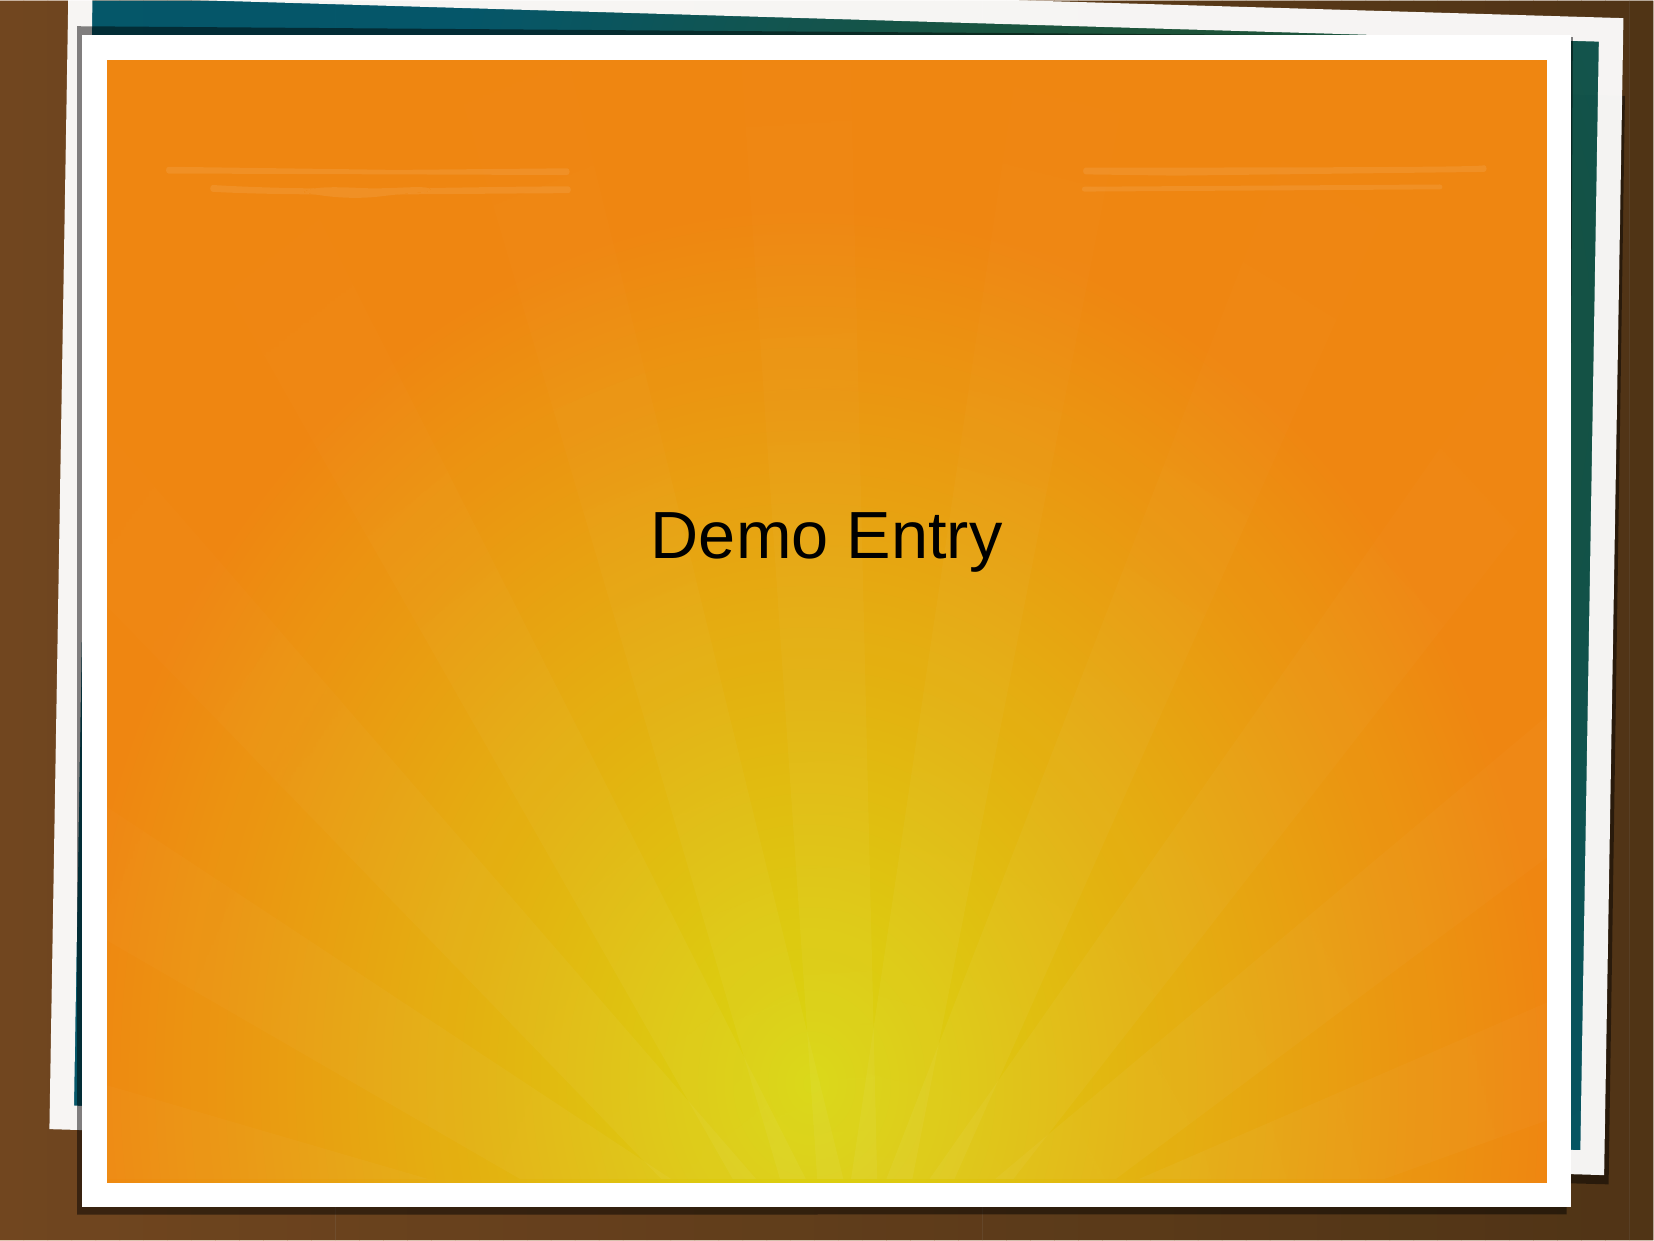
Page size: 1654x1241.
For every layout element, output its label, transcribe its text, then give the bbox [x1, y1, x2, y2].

subtitle Demo Entry [566, 78, 1087, 992]
